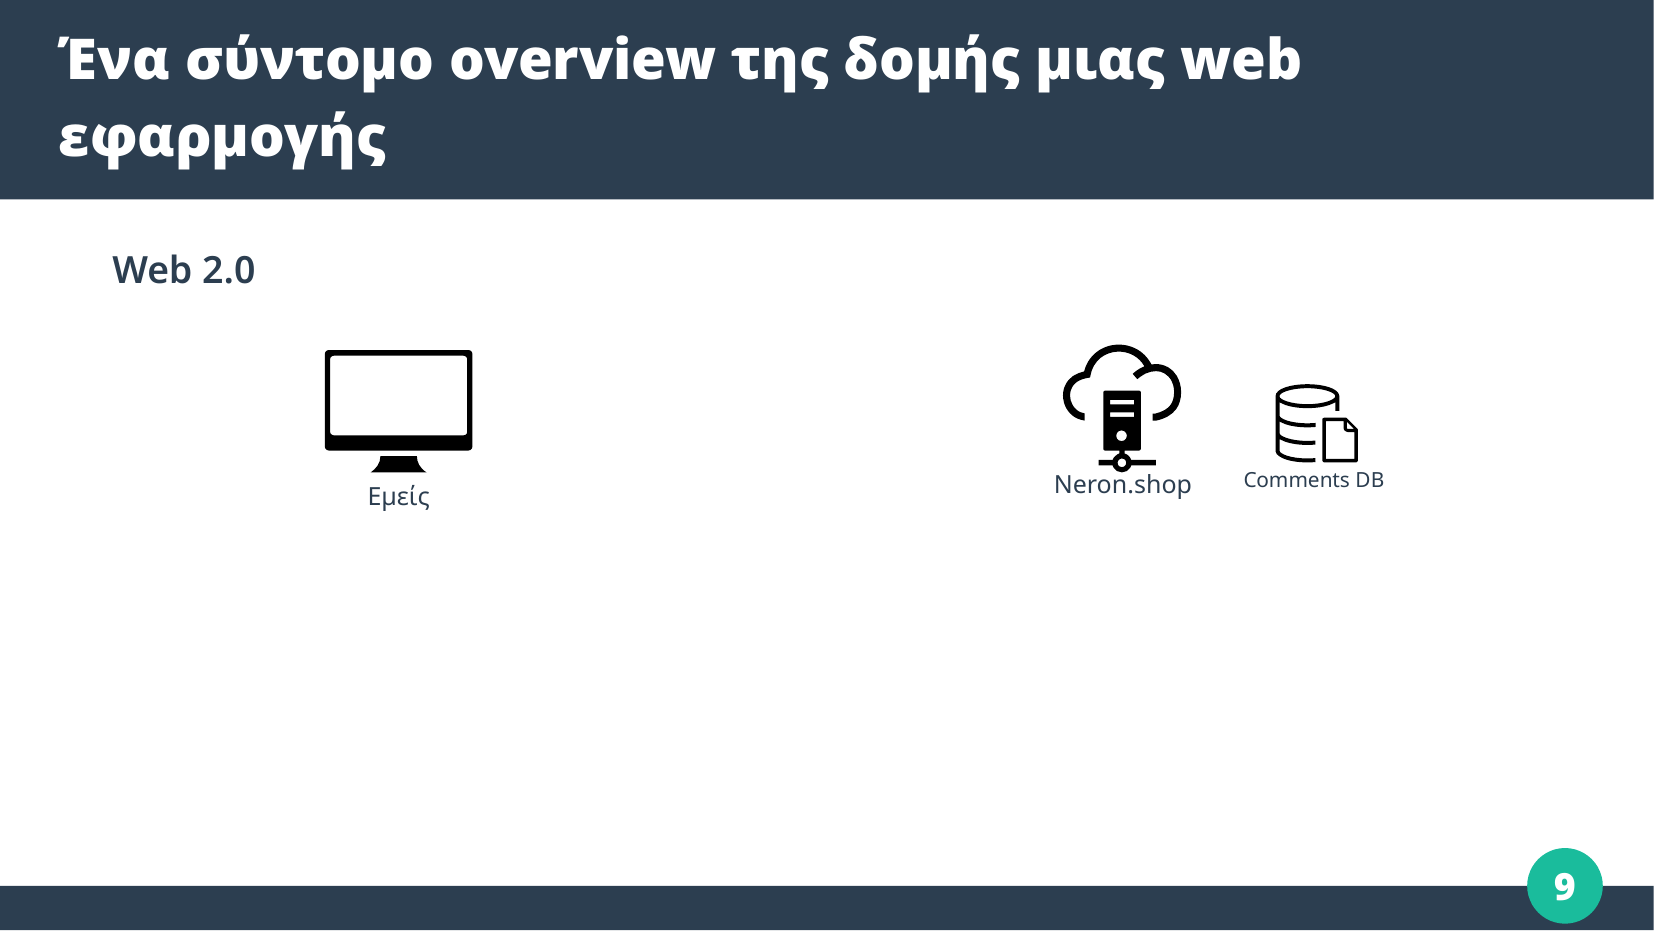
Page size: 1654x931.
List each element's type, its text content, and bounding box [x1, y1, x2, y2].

text_box Neron.shop [872, 460, 1375, 508]
text_box Comments DB [1062, 455, 1565, 502]
picture [1275, 383, 1359, 455]
list Web 2.0 [59, 243, 1595, 296]
title Ένα σύντομο overview της δομής μιας web εφαρμογής [59, 37, 1595, 156]
text_box Εμείς [147, 472, 650, 519]
picture [324, 350, 473, 472]
picture [1062, 344, 1182, 455]
